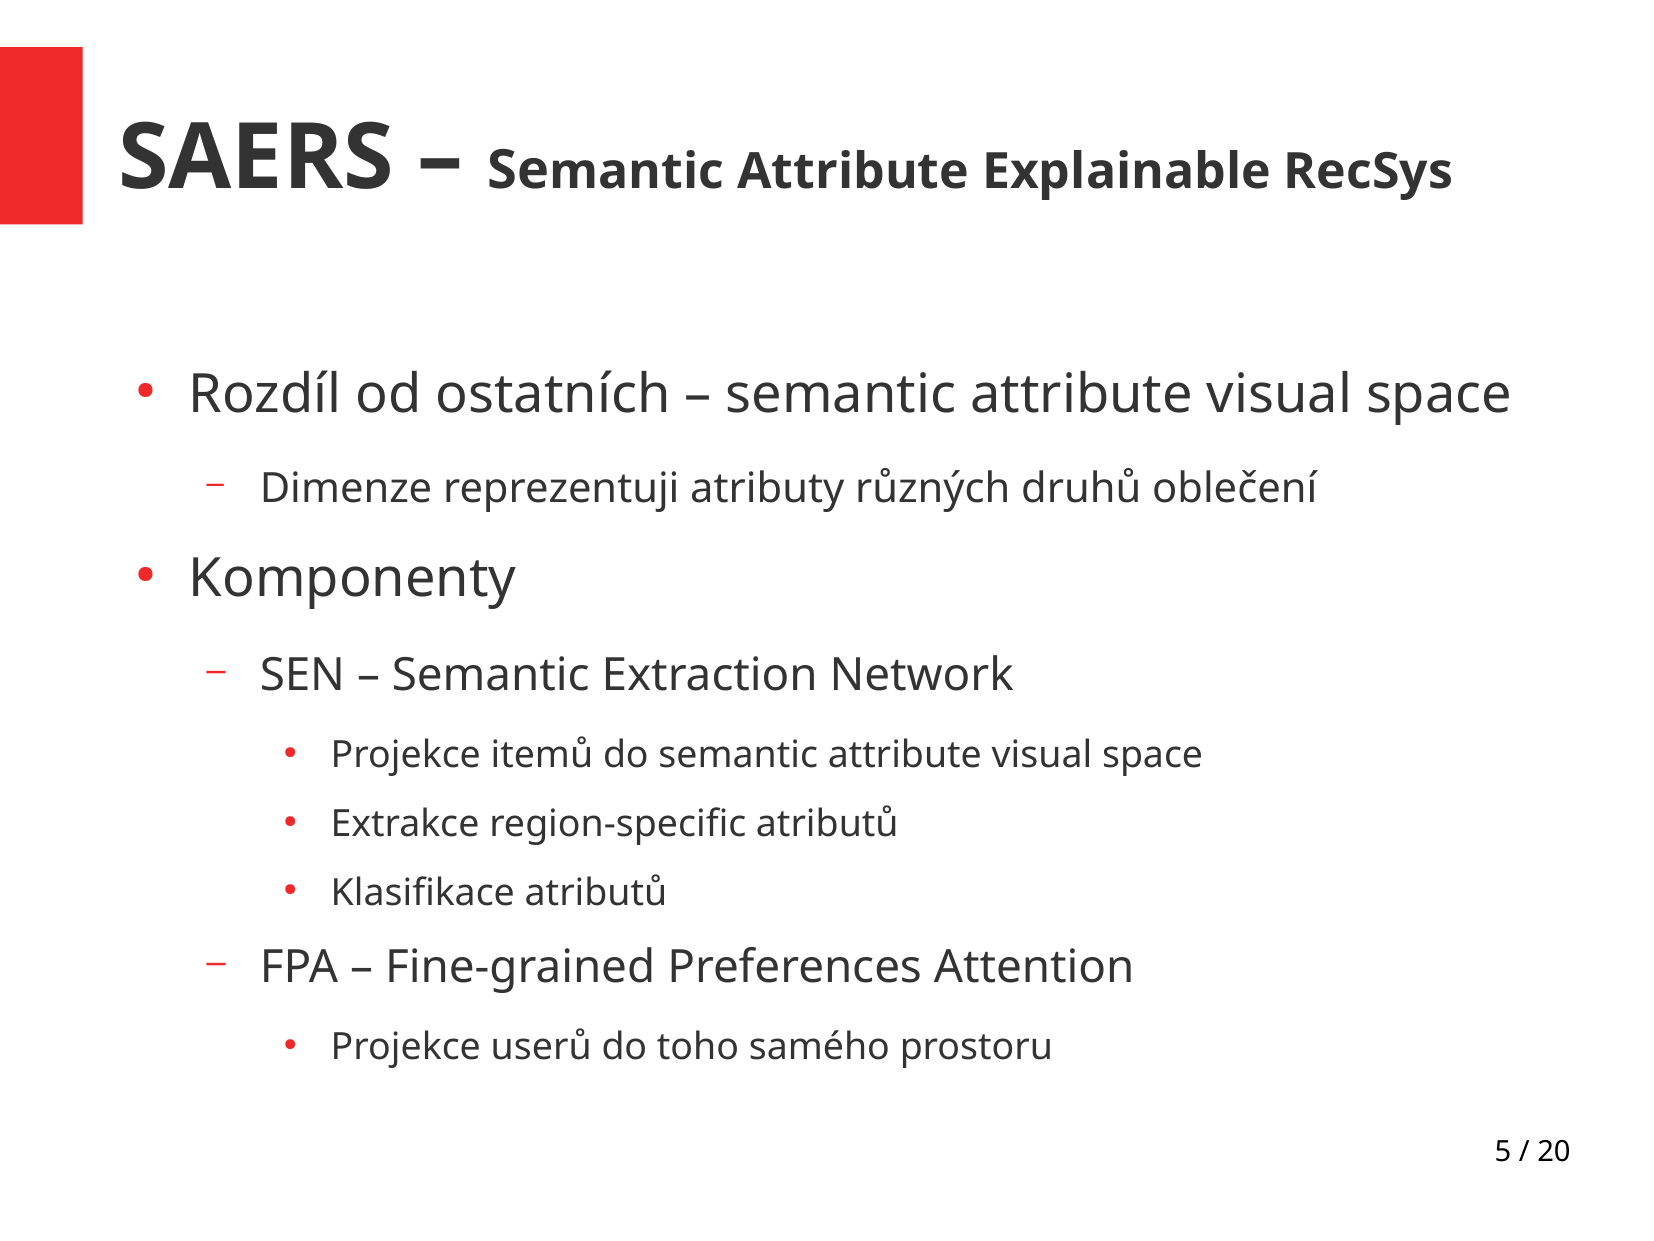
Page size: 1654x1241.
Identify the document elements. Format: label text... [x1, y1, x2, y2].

title SAERS – Semantic Attribute Explainable RecSys [118, 49, 1571, 257]
list Rozdíl od ostatních – semantic attribute visual space Dimenze reprezentuji atributy různých druhů oblečení Komponenty SEN – Semantic Extraction Network Projekce itemů do semantic attribute visual space Extrakce region-specific atributů Klasifikace atributů FPA – Fine-grained Preferences Attention Projekce userů do toho samého prostoru [118, 354, 1536, 1074]
